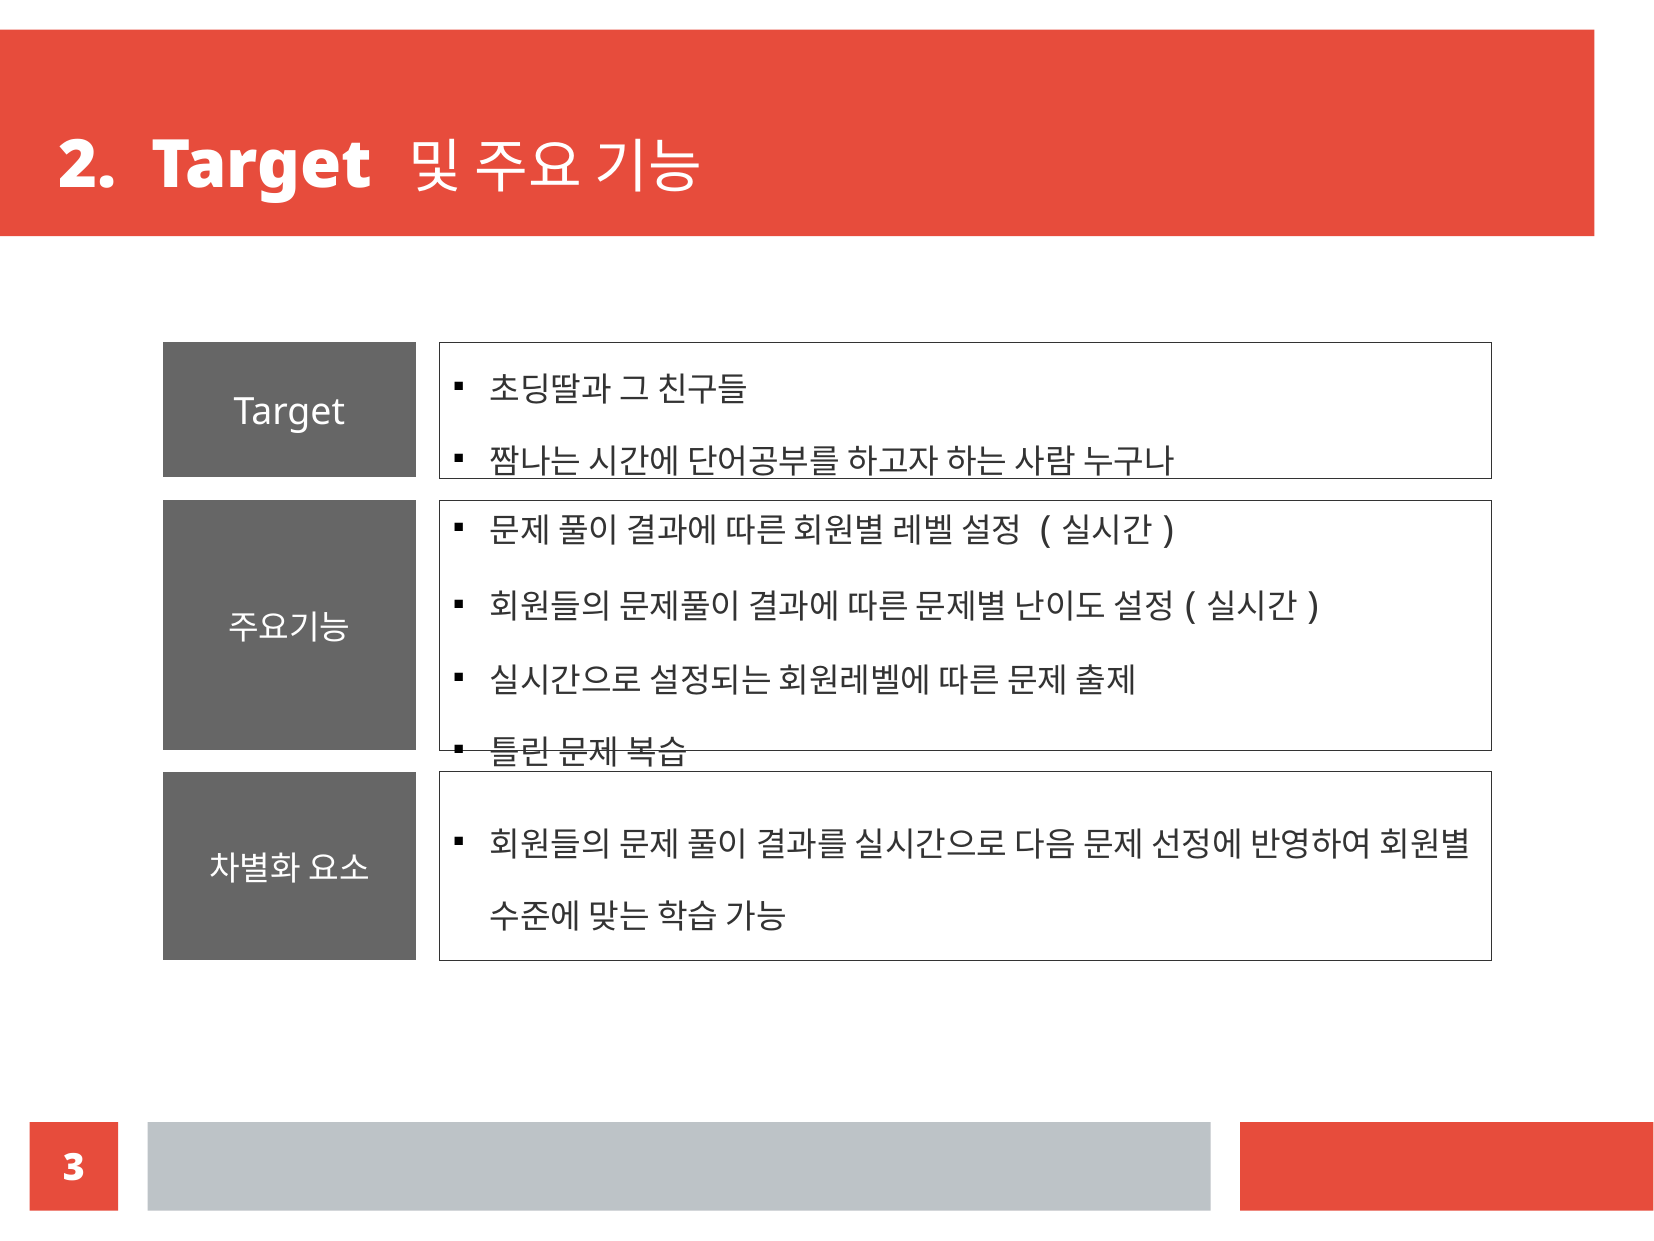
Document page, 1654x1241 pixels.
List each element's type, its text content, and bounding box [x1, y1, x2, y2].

text_box 문제 풀이 결과에 따른 회원별 레벨 설정 (실시간) 회원들의 문제풀이 결과에 따른 문제별 난이도 설정(실시간) 실시간으로 설정되는 회원레벨에 따른 문제 출제 틀린 문제 복습 [439, 500, 1492, 751]
title 2. Target 및 주요 기능 [59, 59, 1595, 207]
text_box 차별화 요소 [162, 771, 417, 961]
text_box 초딩딸과 그 친구들 짬나는 시간에 단어공부를 하고자 하는 사람 누구나 [439, 342, 1492, 479]
text_box 주요기능 [162, 499, 417, 751]
text_box 회원들의 문제 풀이 결과를 실시간으로 다음 문제 선정에 반영하여 회원별 수준에 맞는 학습 가능 [439, 771, 1492, 961]
text_box Target [162, 341, 417, 478]
